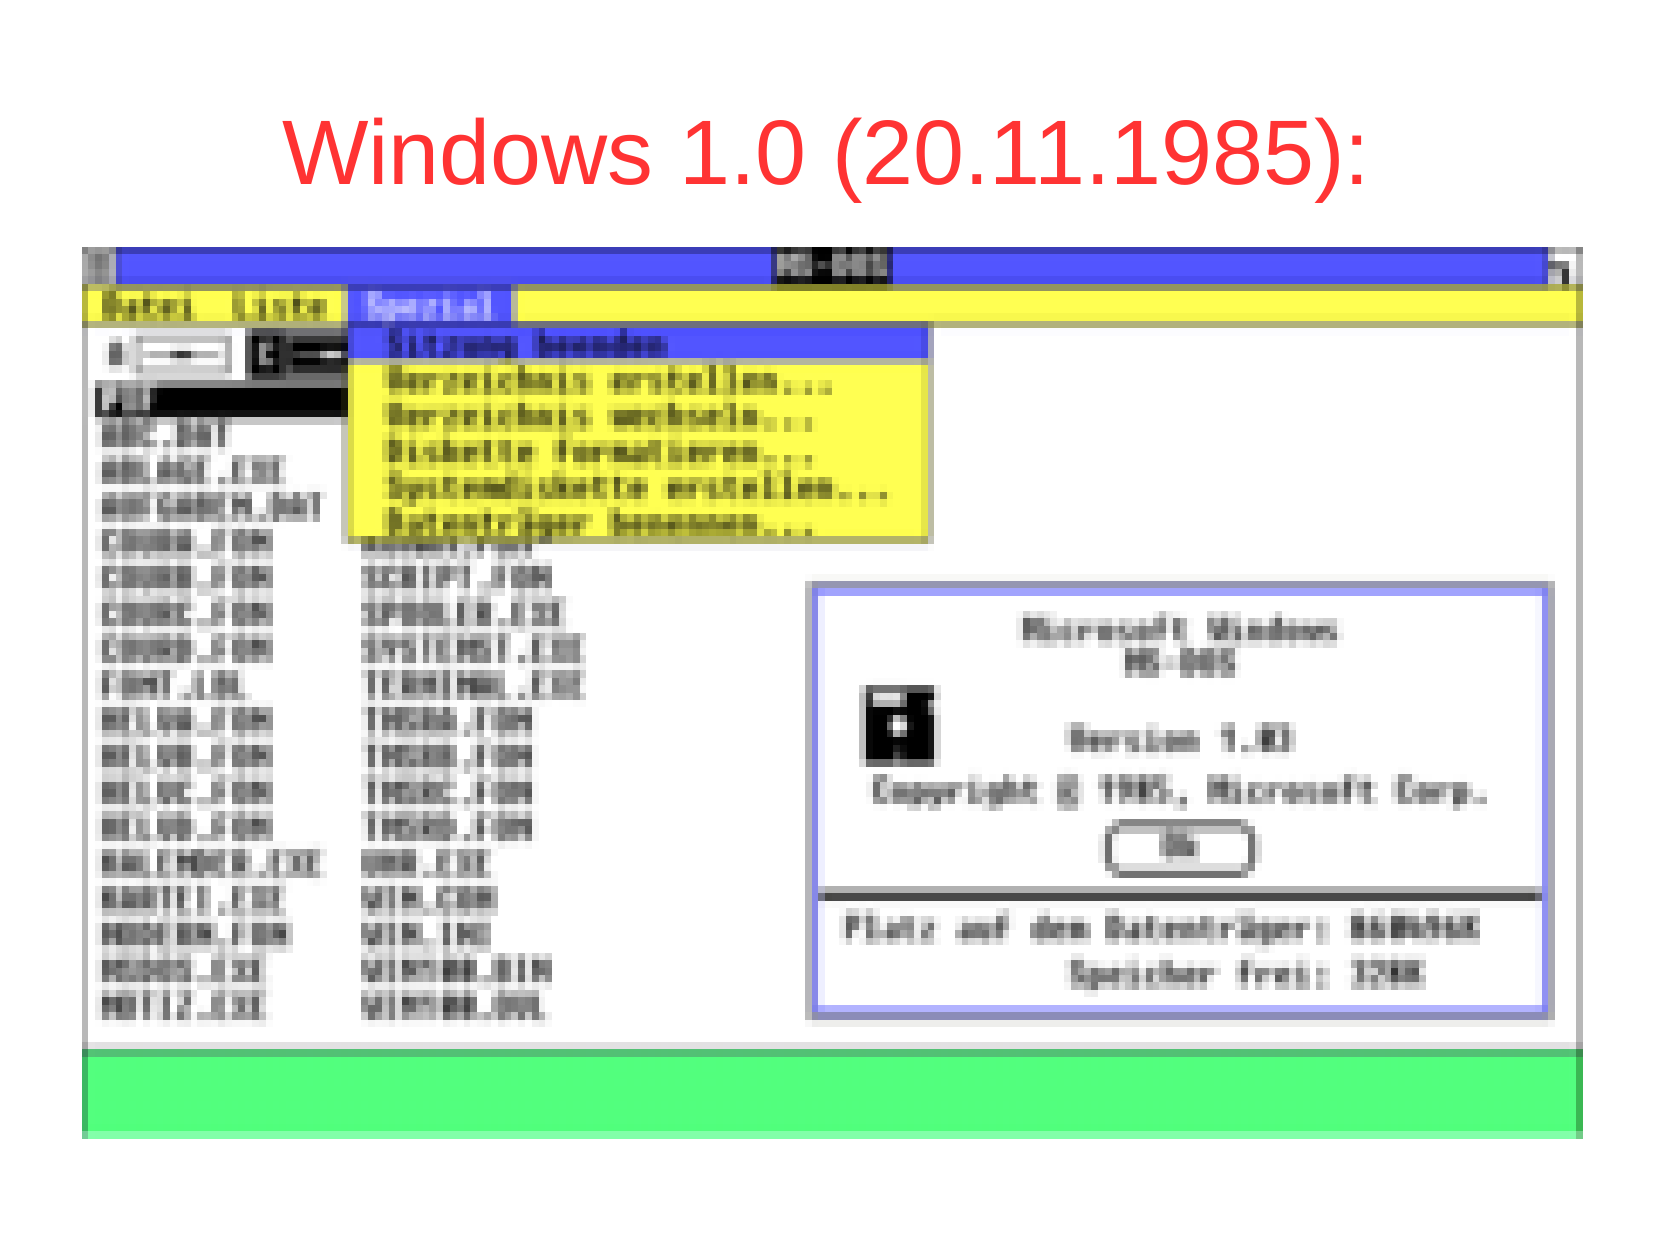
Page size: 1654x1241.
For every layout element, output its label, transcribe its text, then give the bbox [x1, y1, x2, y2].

title Windows 1.0 (20.11.1985): [82, 49, 1571, 247]
picture [82, 247, 1583, 1139]
